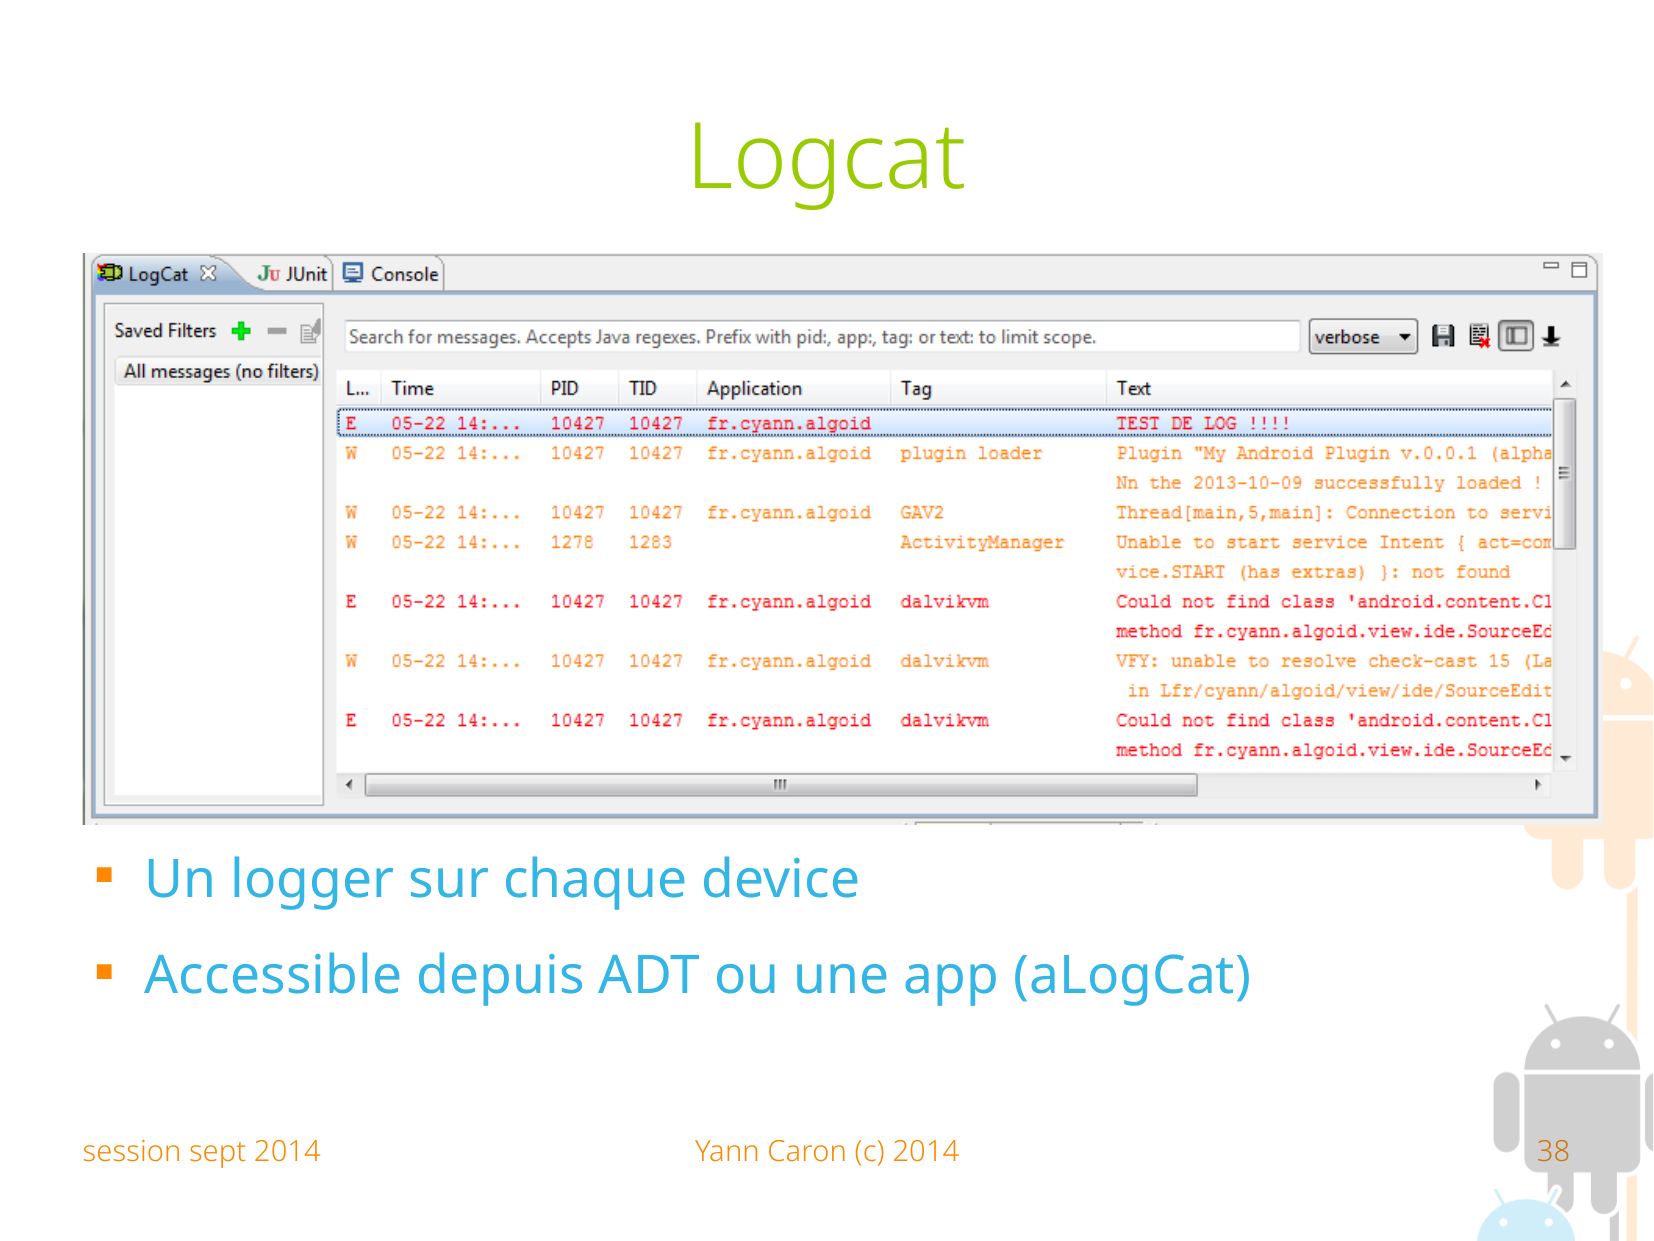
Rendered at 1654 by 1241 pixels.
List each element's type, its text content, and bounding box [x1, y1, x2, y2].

title Logcat [82, 49, 1571, 253]
list Un logger sur chaque device Accessible depuis ADT ou une app (aLogCat) [82, 840, 1571, 1010]
picture [82, 253, 1654, 1241]
